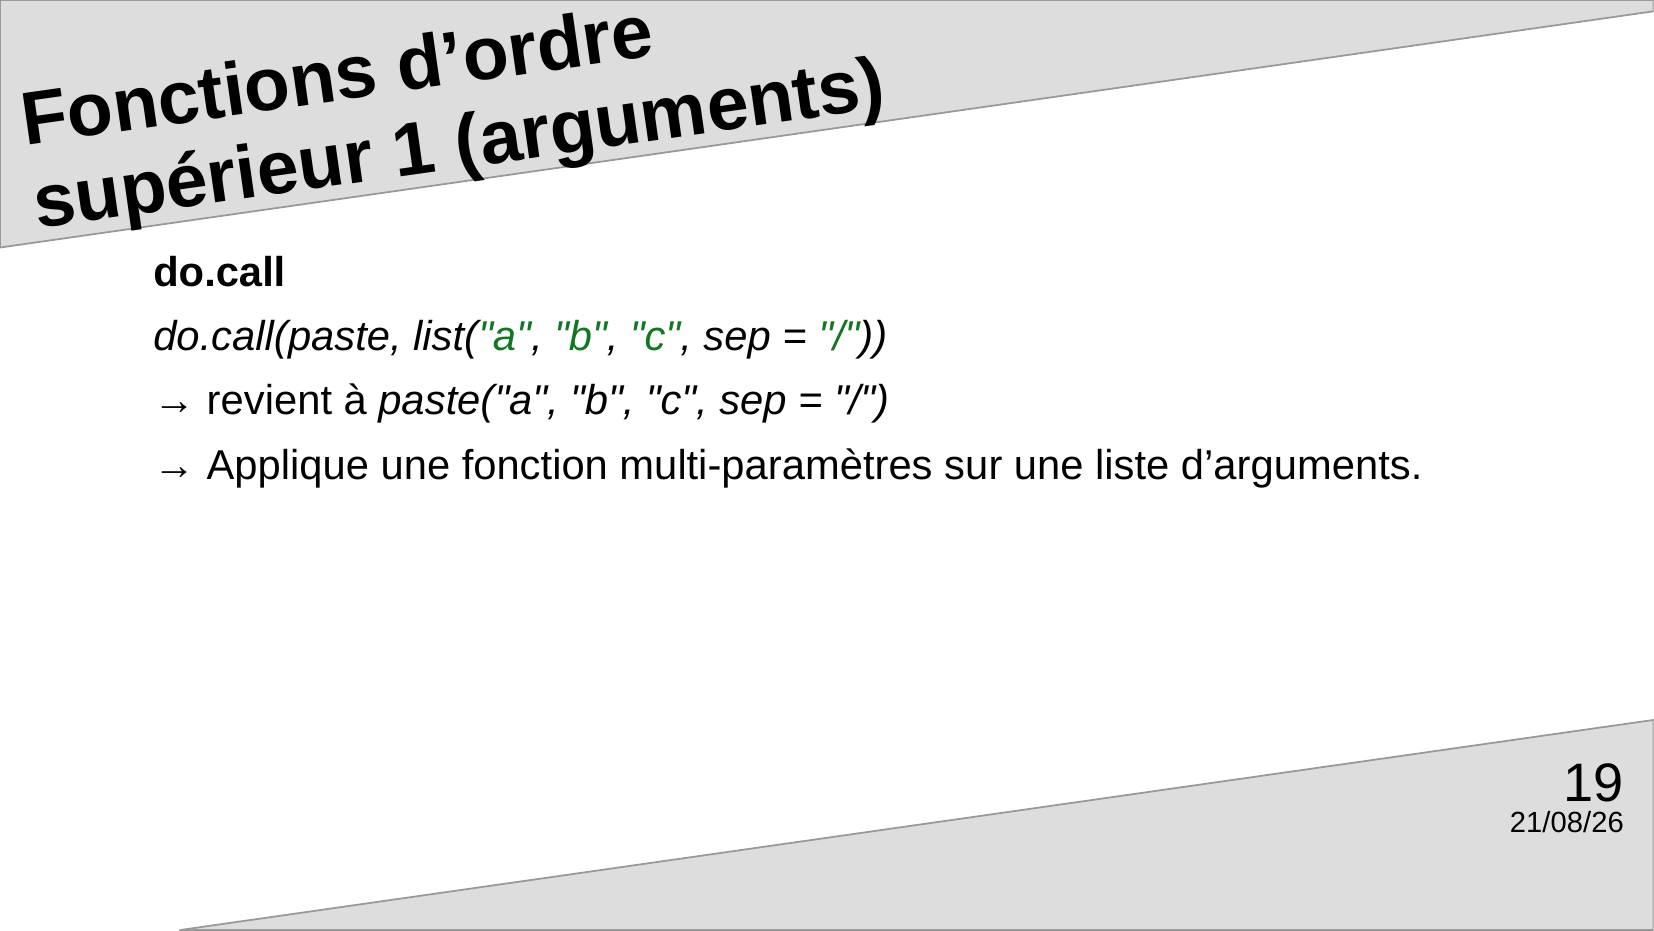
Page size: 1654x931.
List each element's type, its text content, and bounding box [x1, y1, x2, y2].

title Fonctions d’ordre supérieur 1 (arguments) [16, 0, 1502, 245]
list do.call do.call(paste, list("a", "b", "c", sep = "/")) → revient à paste("a", "b", "c", sep = "/") → Applique une fonction multi-paramètres sur une liste d’arguments. [82, 248, 1538, 789]
